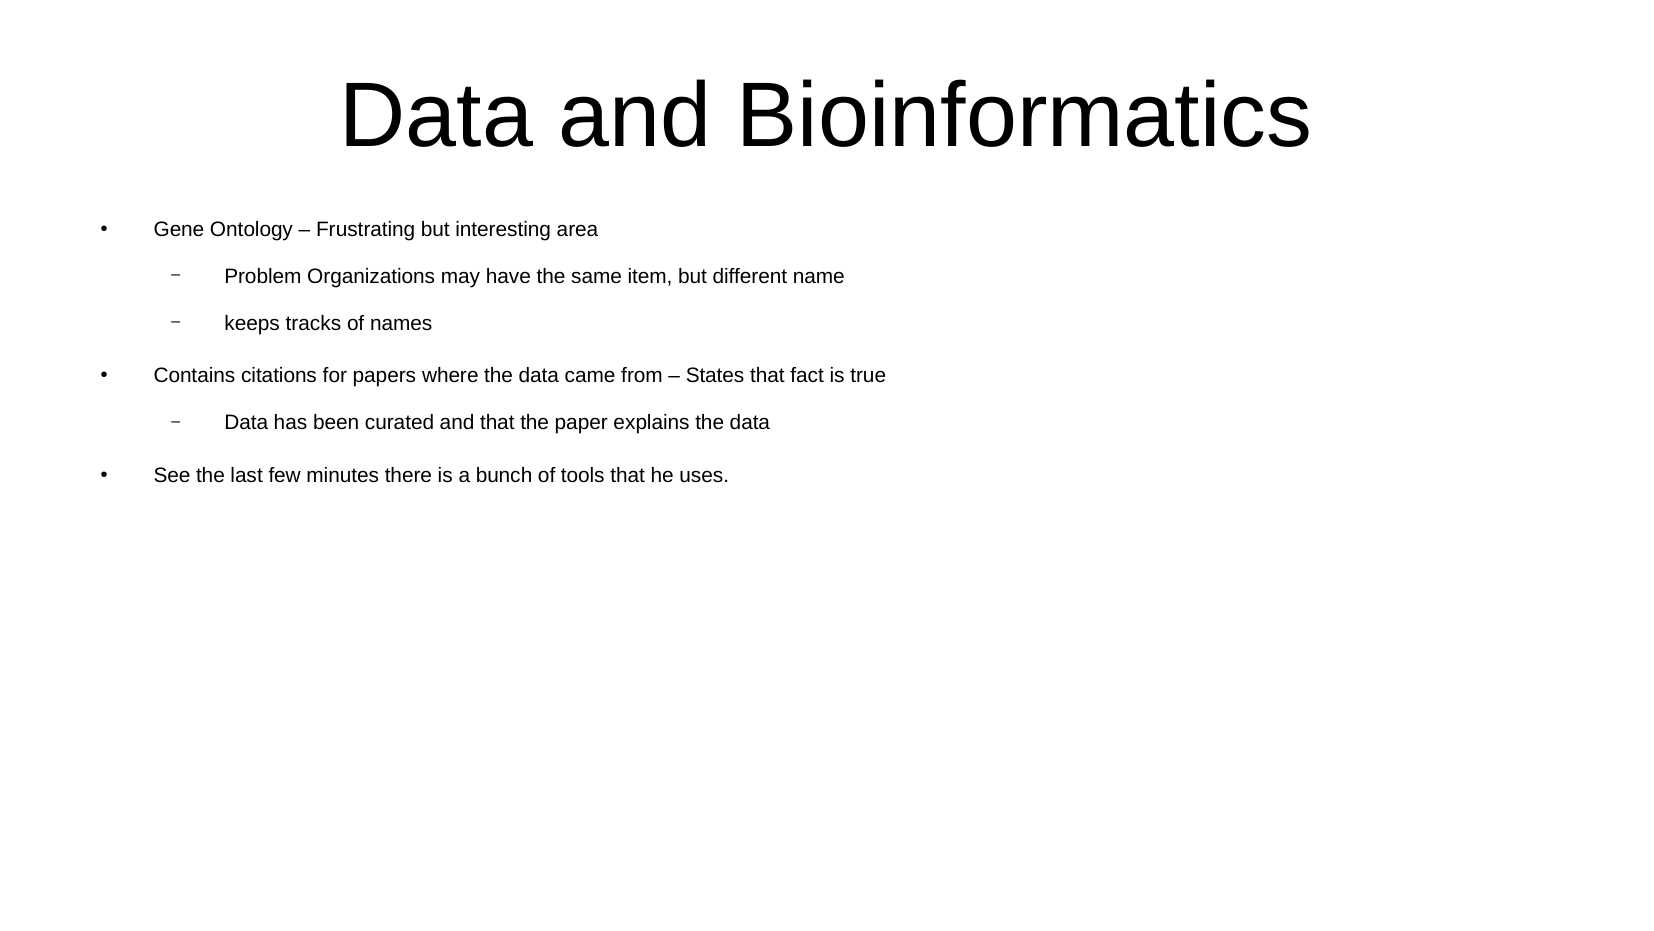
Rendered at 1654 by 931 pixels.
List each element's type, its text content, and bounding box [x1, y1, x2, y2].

title Data and Bioinformatics [82, 37, 1571, 193]
list Gene Ontology – Frustrating but interesting area Problem Organizations may have the same item, but different name keeps tracks of names Contains citations for papers where the data came from – States that fact is true Data has been curated and that the paper explains the data See the last few minutes there is a bunch of tools that he uses. [82, 217, 1636, 916]
